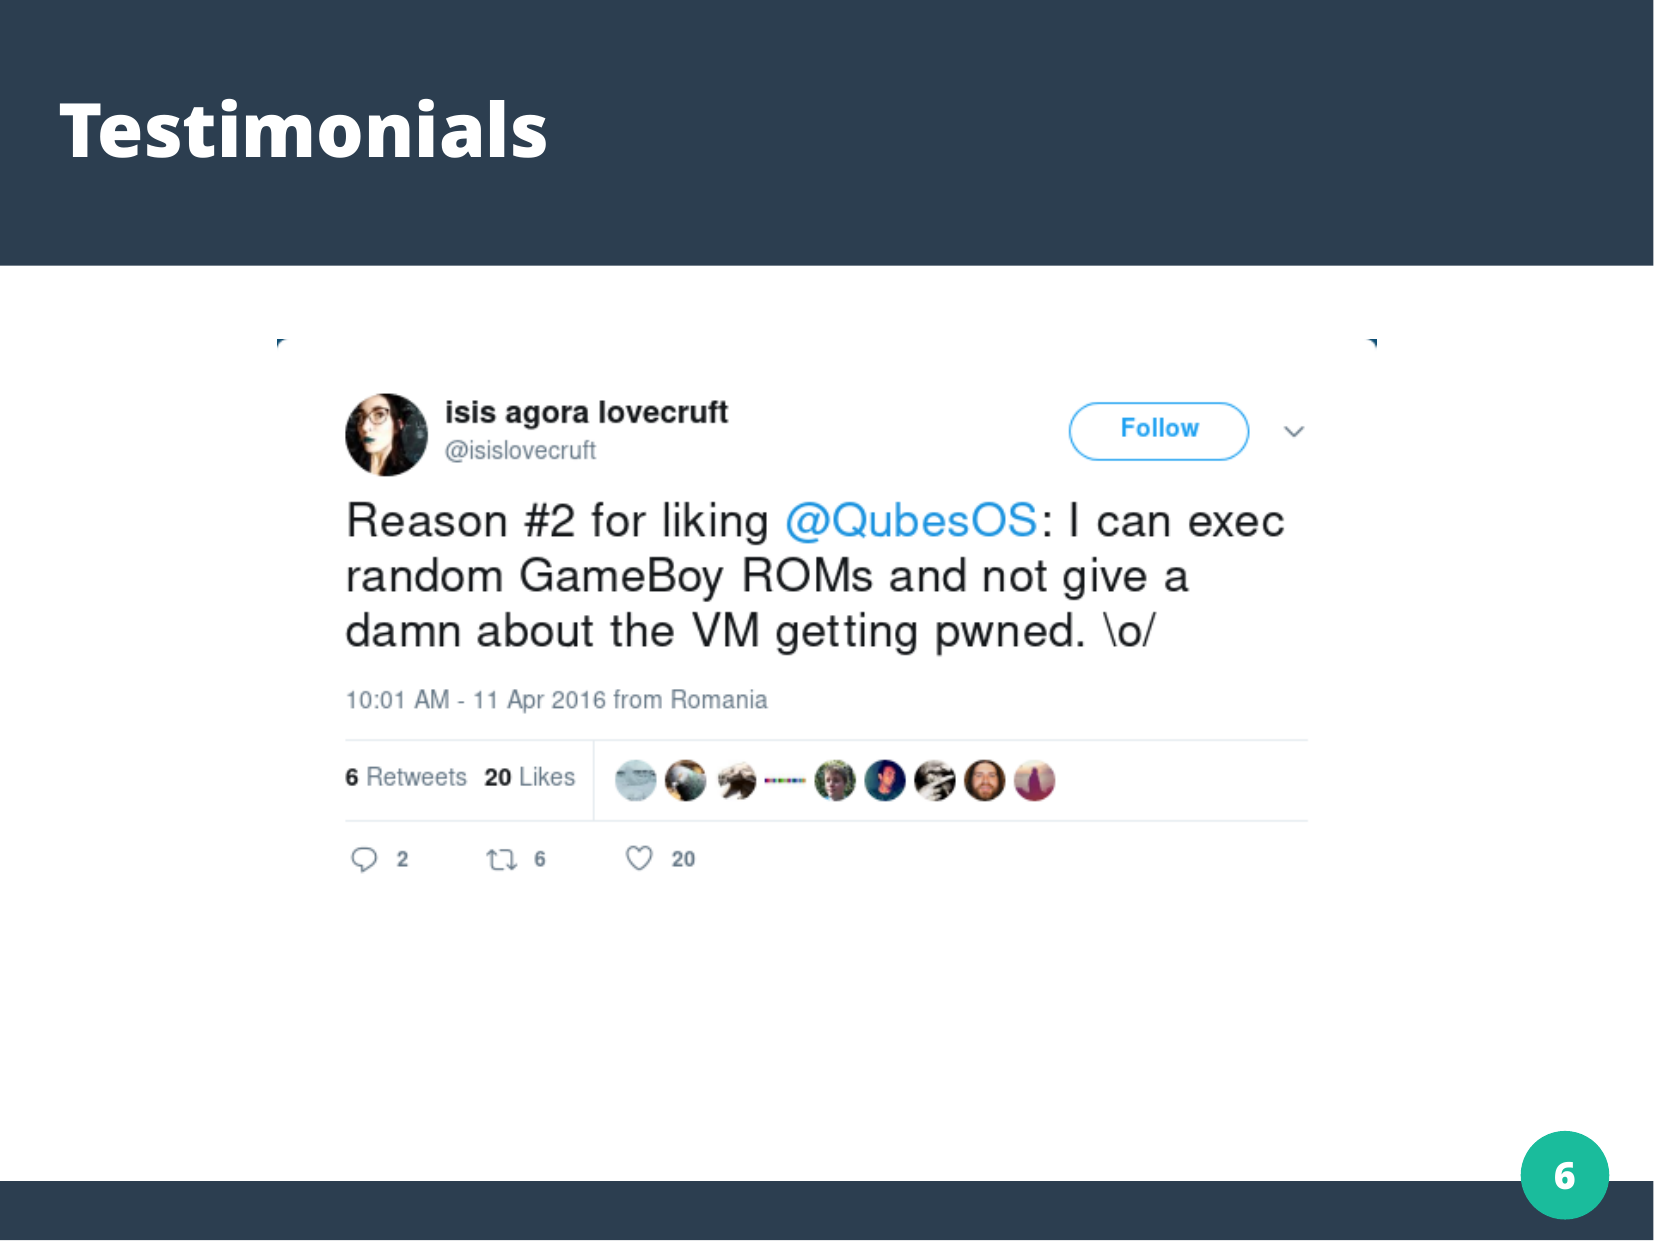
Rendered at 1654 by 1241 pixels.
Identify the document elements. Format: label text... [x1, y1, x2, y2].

picture [277, 339, 1377, 927]
title Testimonials [59, 49, 1595, 207]
